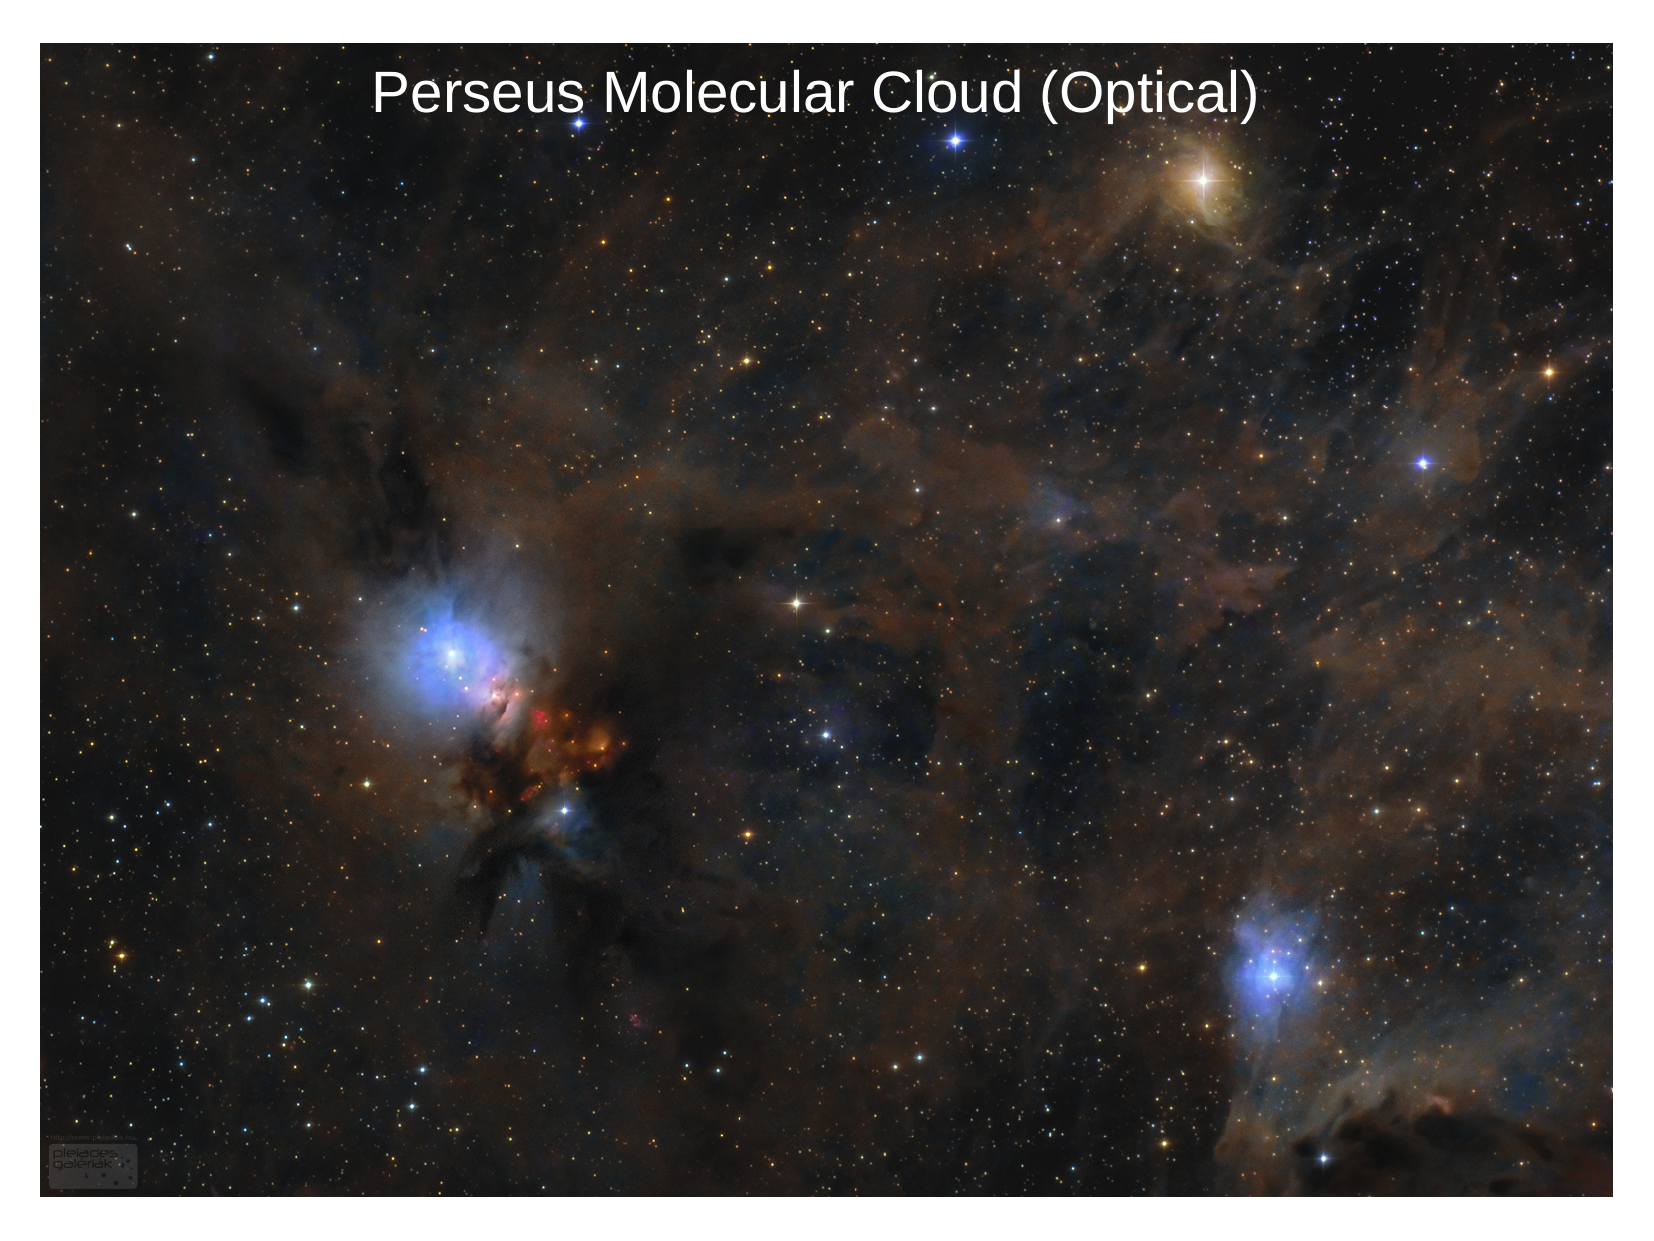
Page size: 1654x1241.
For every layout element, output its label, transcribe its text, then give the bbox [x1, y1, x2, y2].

picture [40, 43, 1613, 1197]
text_box Perseus Molecular Cloud (Optical) [357, 52, 1297, 126]
